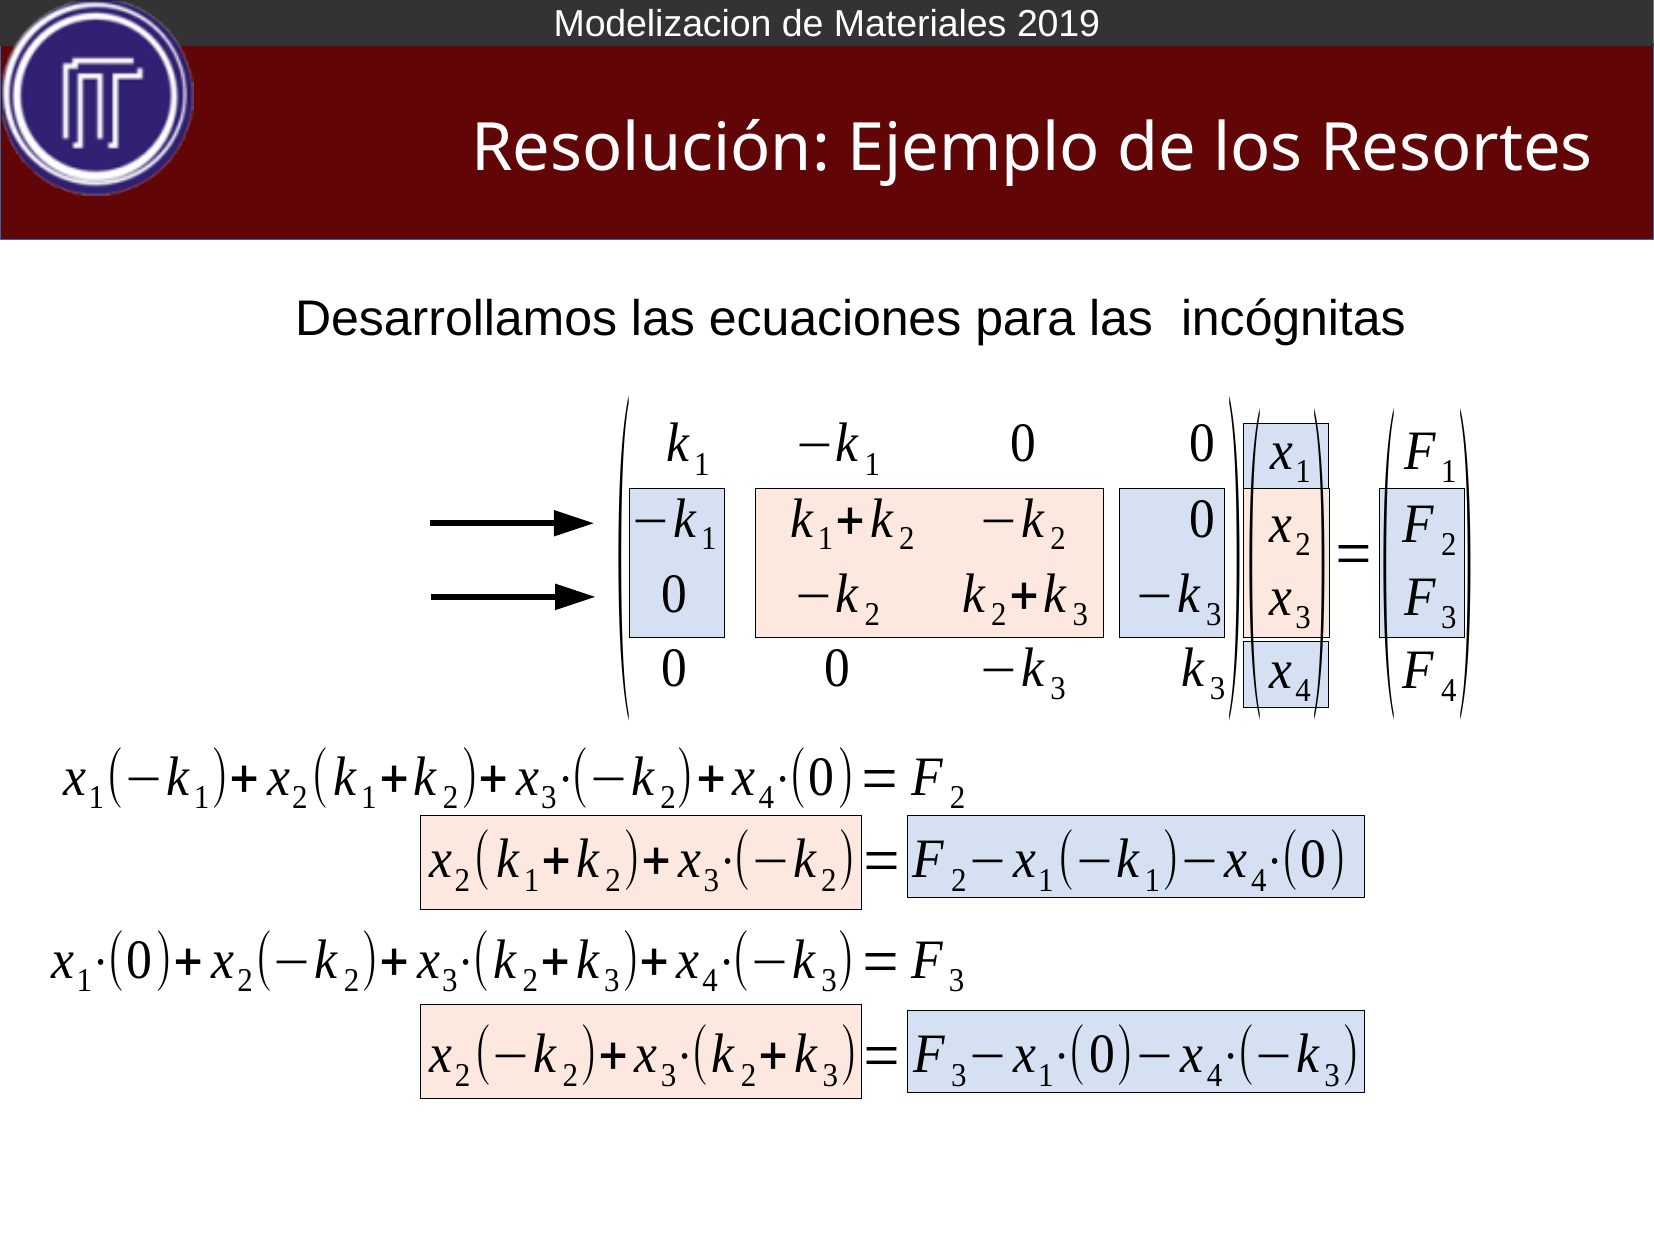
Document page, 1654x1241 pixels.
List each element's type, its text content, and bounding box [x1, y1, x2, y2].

text_box [420, 1004, 862, 1022]
picture [0, 0, 194, 196]
text_box [420, 816, 862, 827]
text_box [420, 899, 862, 910]
text_box [420, 1094, 862, 1099]
text_box [907, 815, 1365, 898]
chart [42, 927, 970, 999]
chart [420, 827, 1353, 899]
title Resolución: Ejemplo de los Resortes [41, 70, 1654, 218]
list Desarrollamos las ecuaciones para las incógnitas [82, 290, 1571, 378]
chart [420, 1022, 1365, 1094]
text_box [907, 1010, 1365, 1022]
chart [53, 744, 971, 816]
chart [608, 391, 1482, 724]
